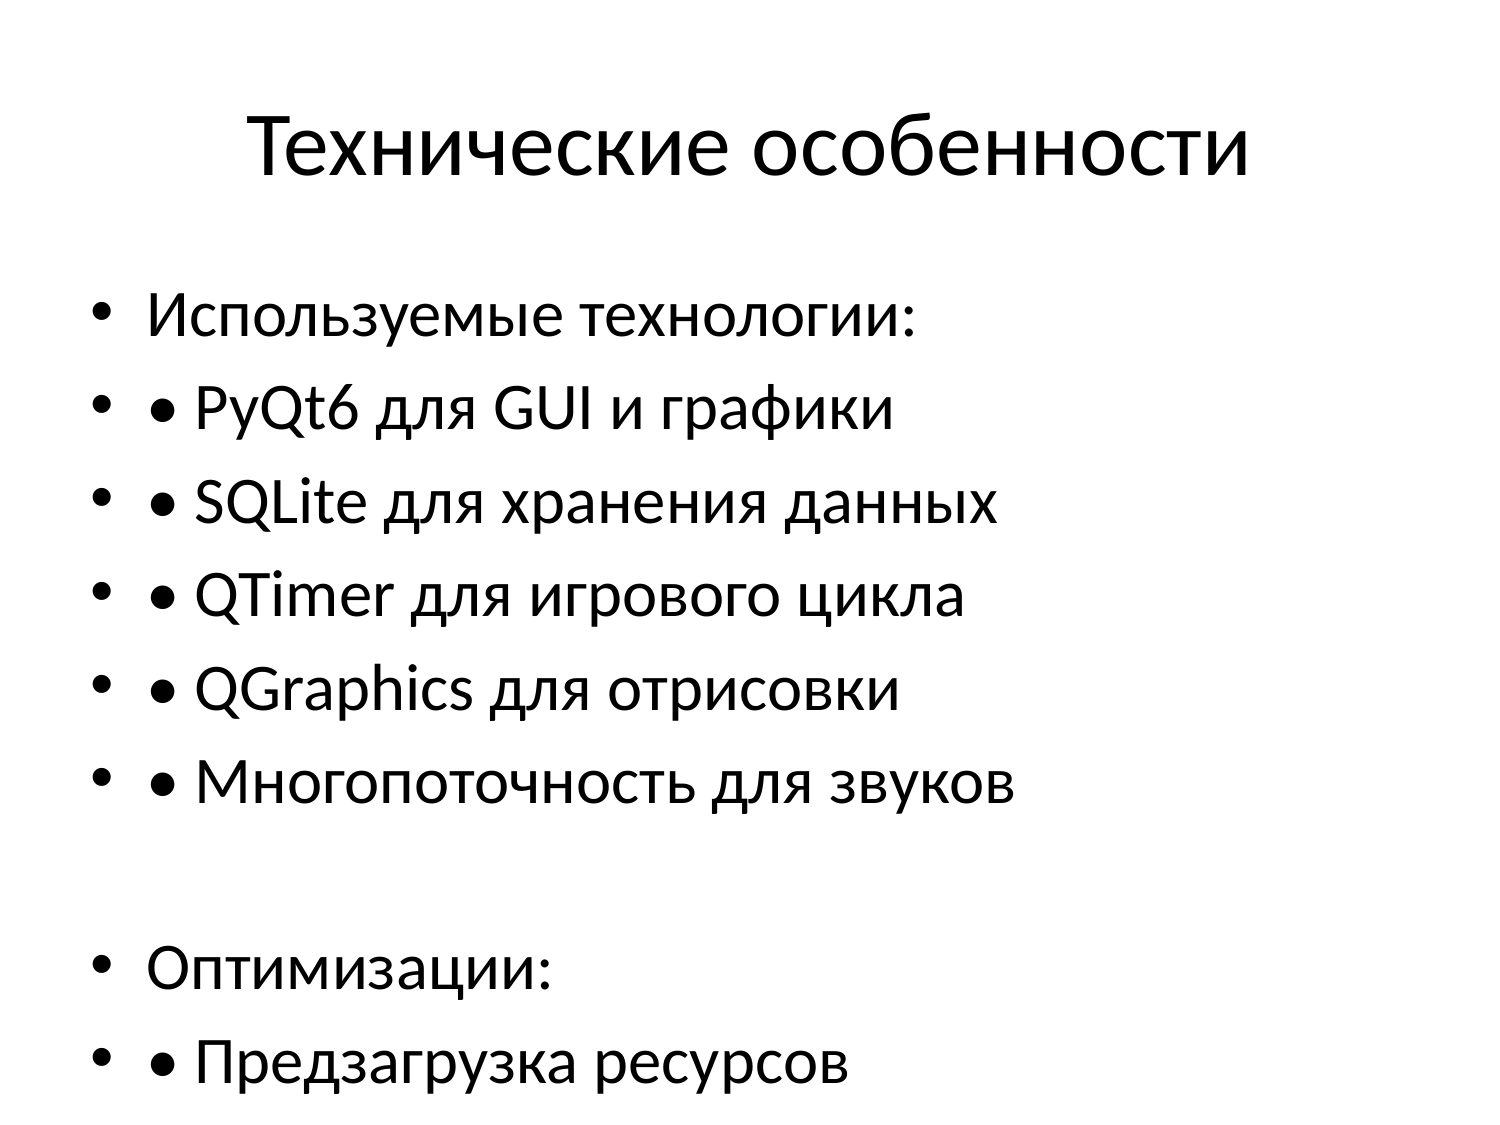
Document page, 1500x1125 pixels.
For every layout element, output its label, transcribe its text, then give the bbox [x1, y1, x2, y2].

list Используемые технологии: • PyQt6 для GUI и графики • SQLite для хранения данных • QTimer для игрового цикла • QGraphics для отрисовки • Многопоточность для звуков Оптимизации: • Предзагрузка ресурсов • Кэширование объектов • Эффективная очистка памяти [75, 262, 1425, 1005]
title Технические особенности [75, 45, 1425, 233]
